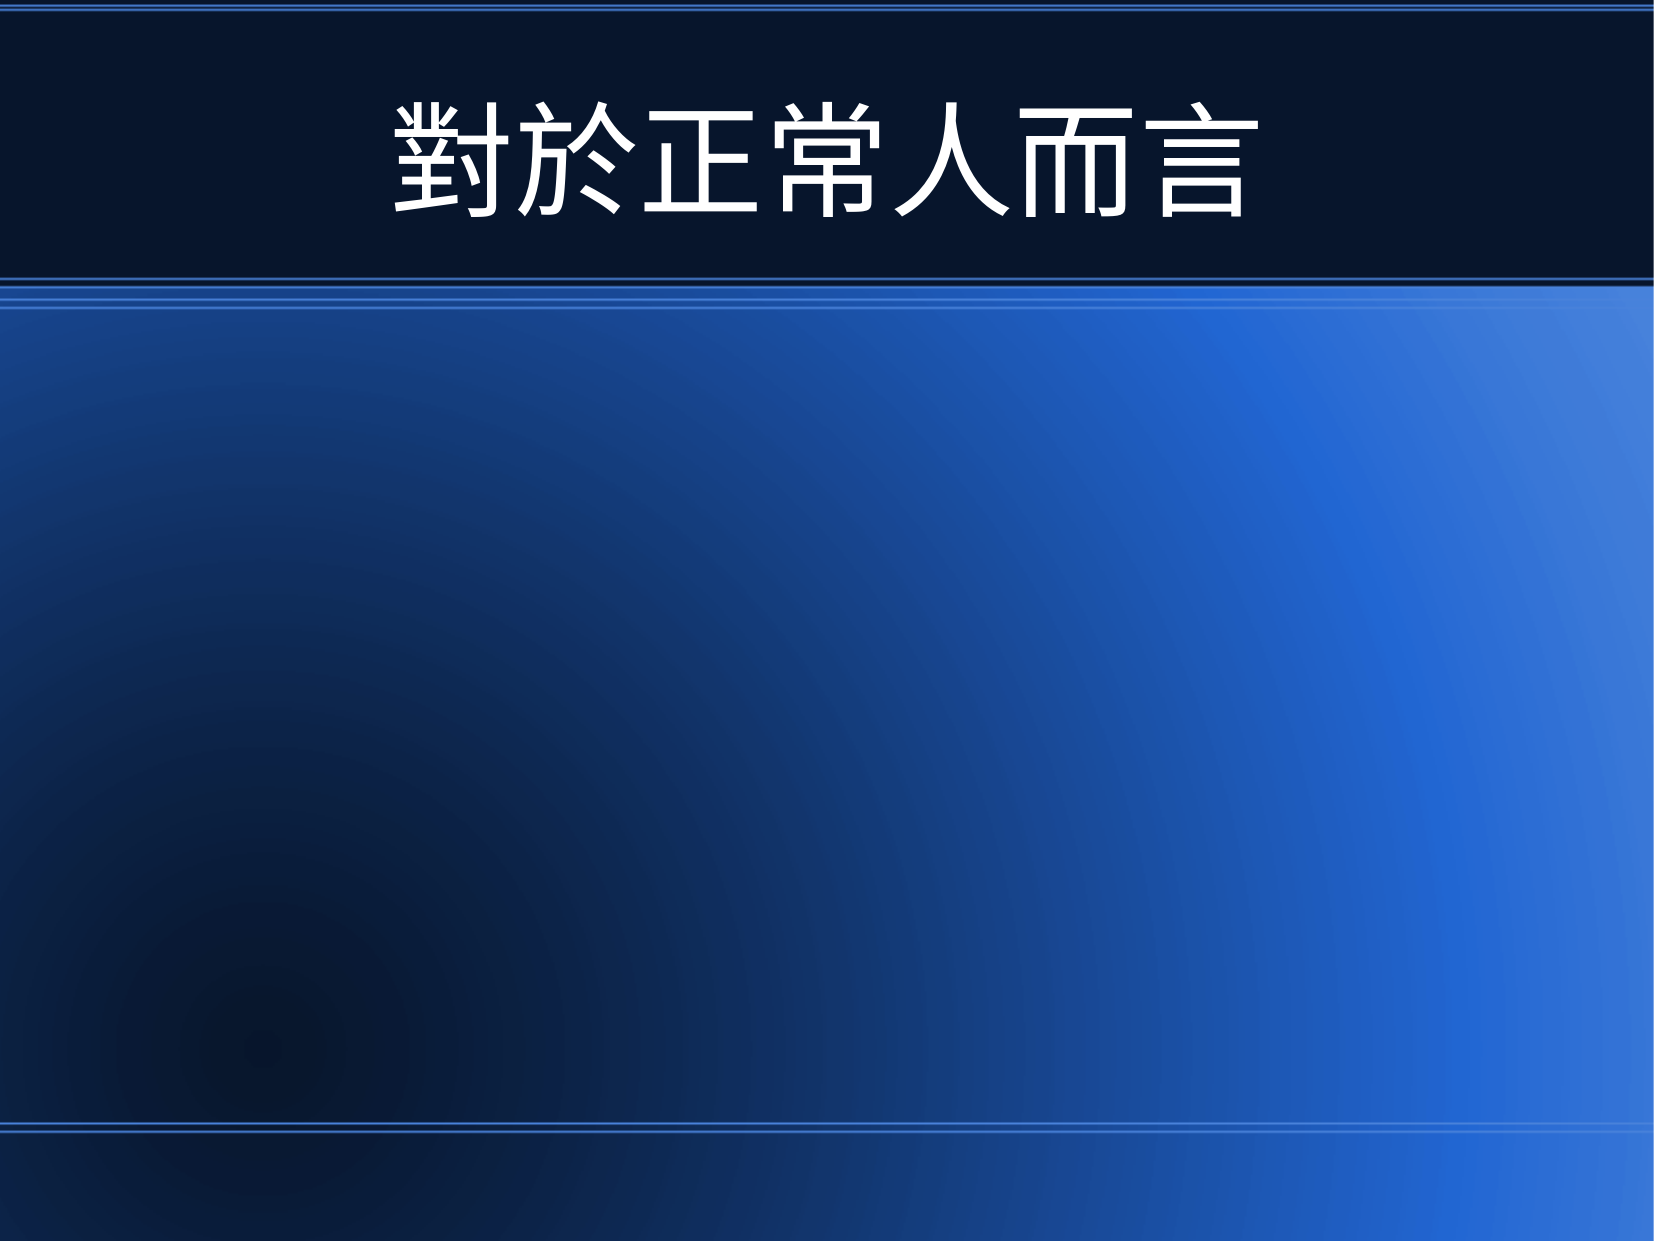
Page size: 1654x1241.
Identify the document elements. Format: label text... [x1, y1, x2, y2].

picture [0, 0, 1654, 1241]
title 對於正常人而言 [82, 49, 1571, 257]
